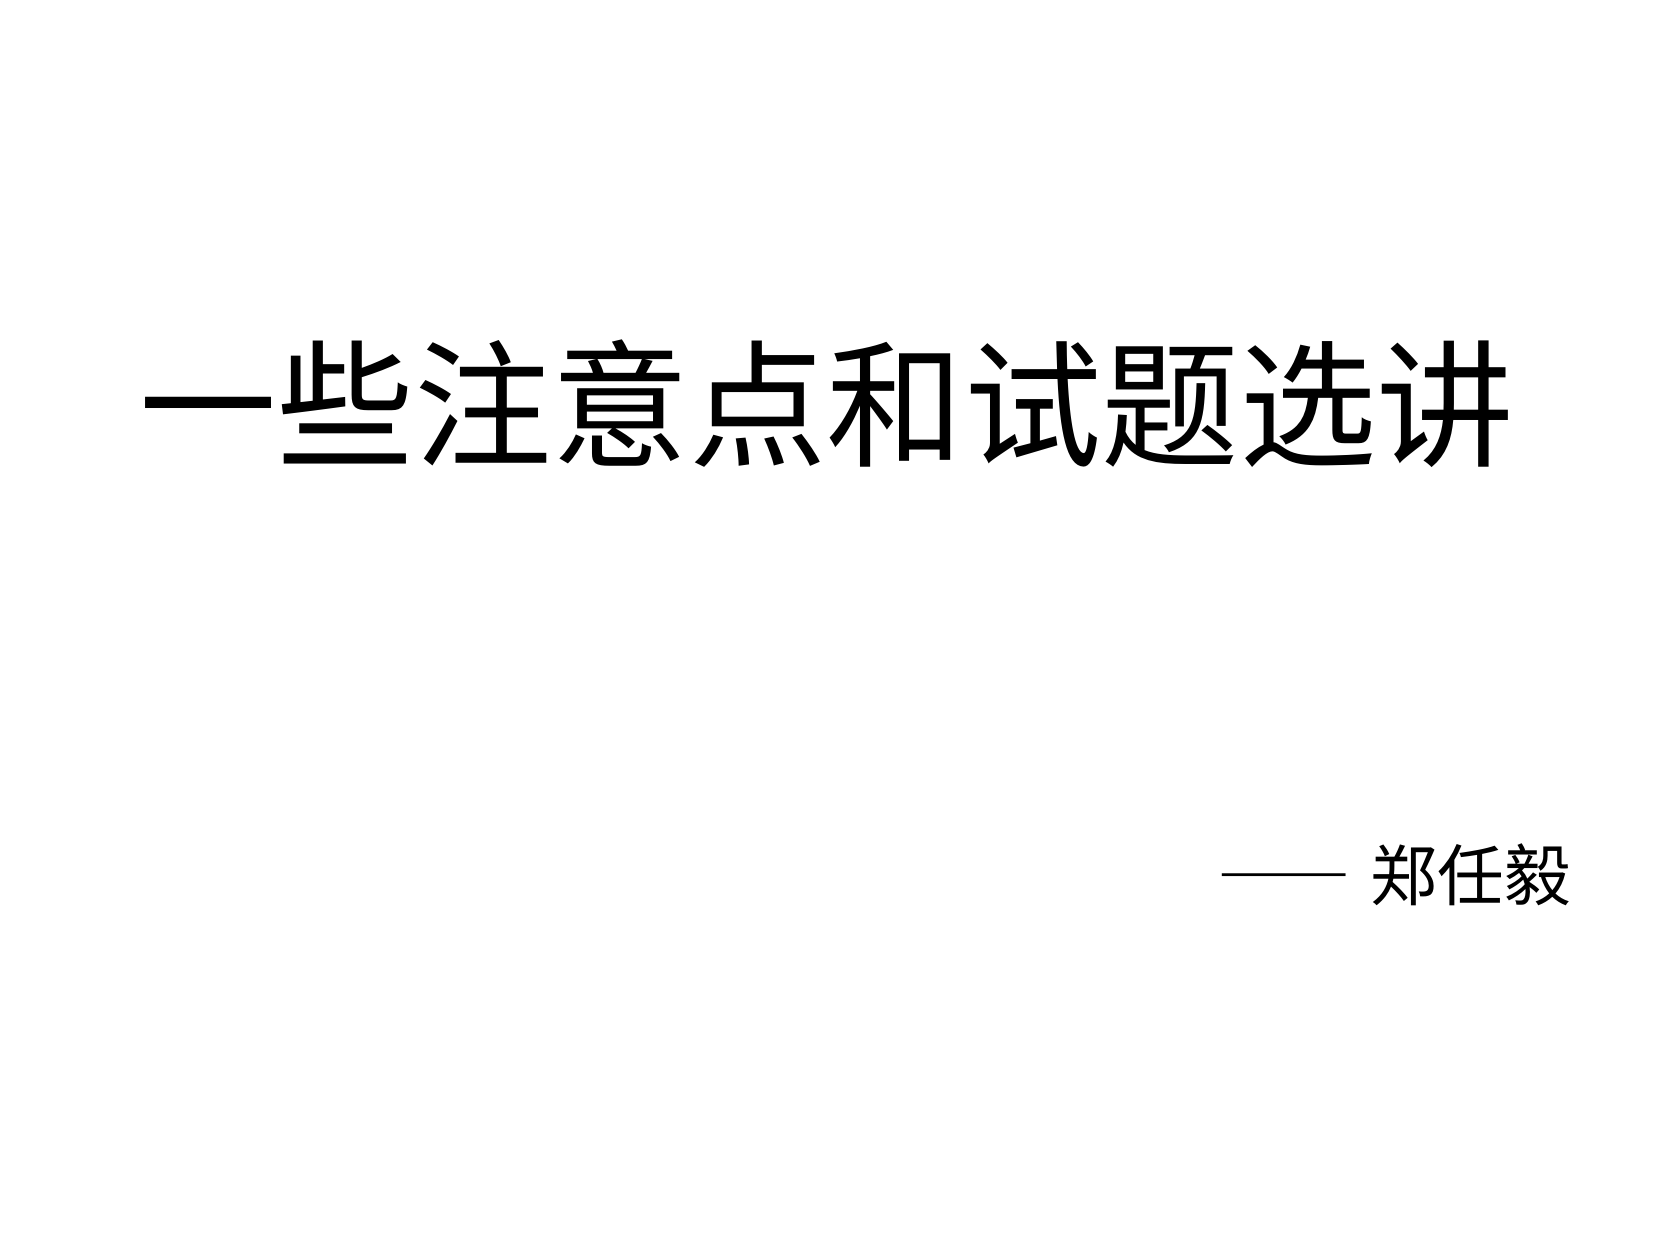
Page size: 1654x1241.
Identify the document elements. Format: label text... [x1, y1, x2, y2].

title 一些注意点和试题选讲 [82, 96, 1571, 697]
subtitle ——郑任毅 [82, 732, 1571, 1010]
